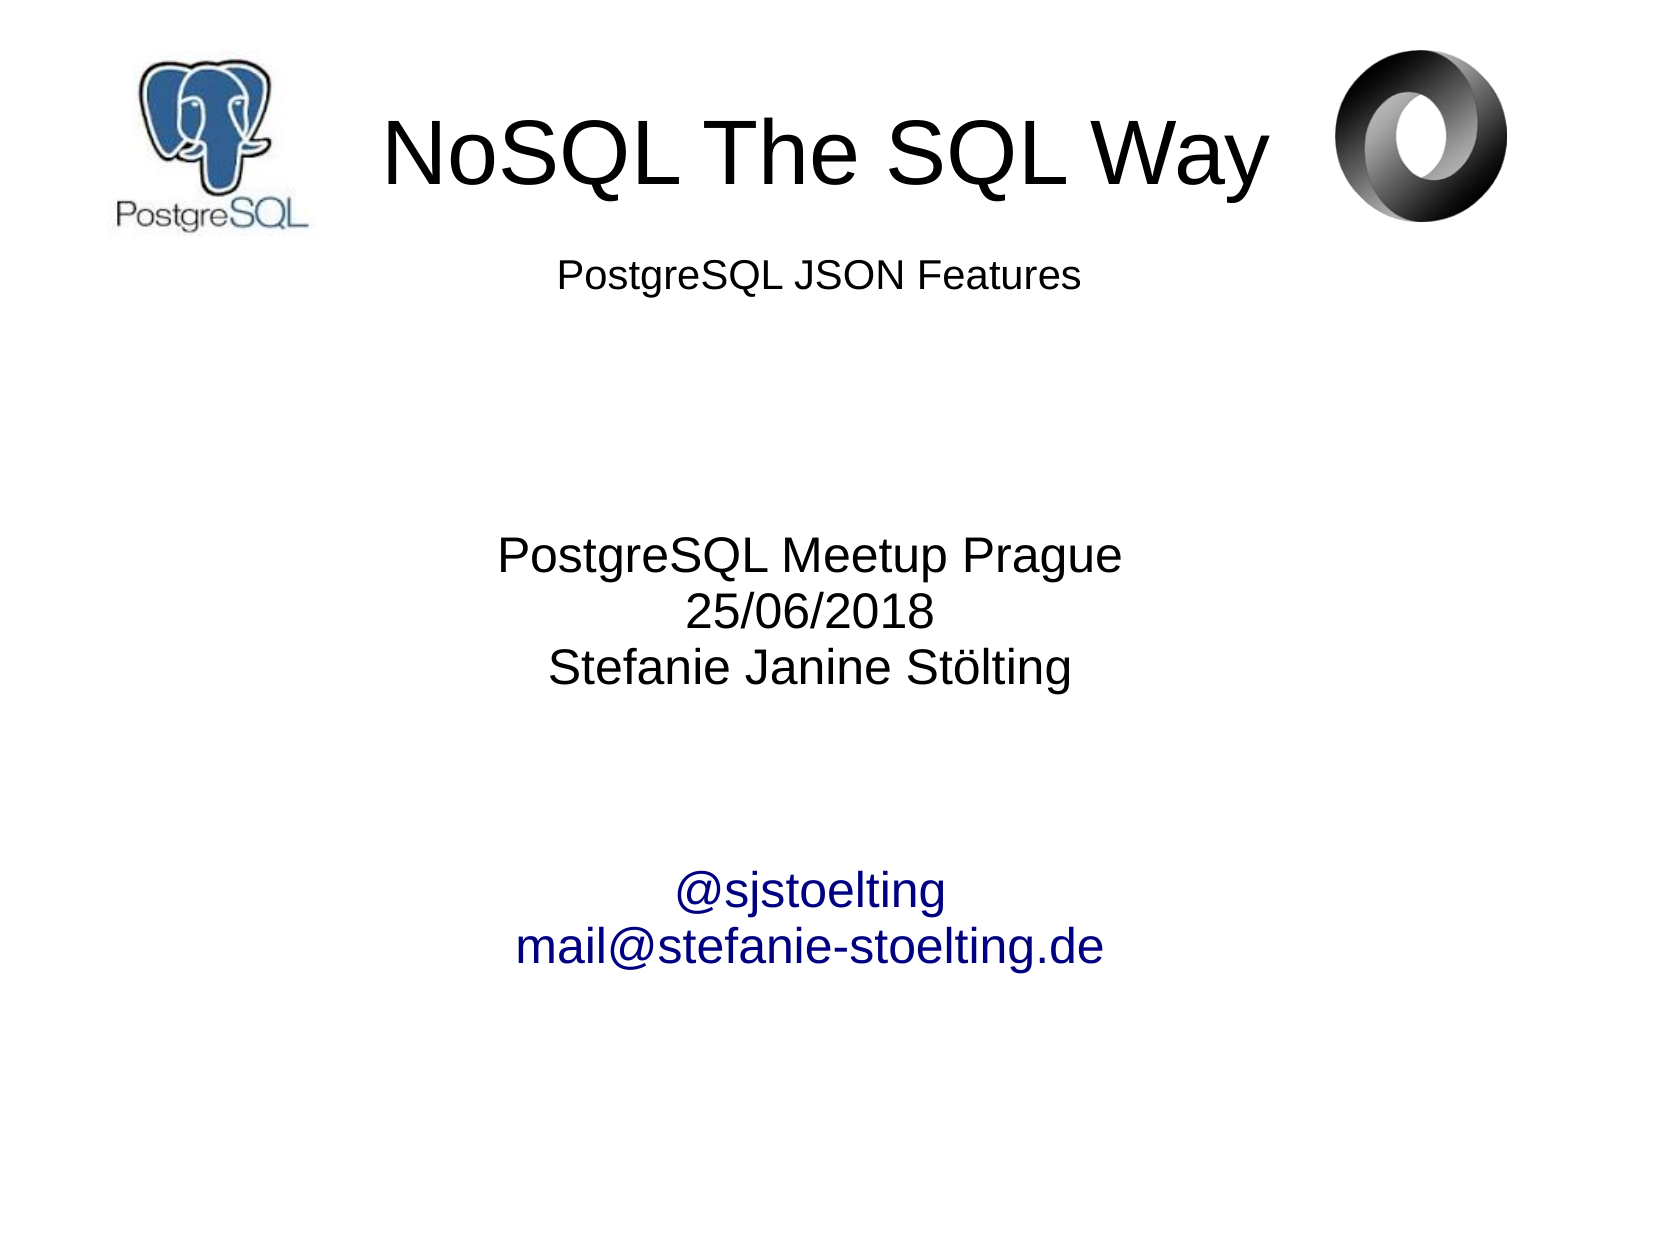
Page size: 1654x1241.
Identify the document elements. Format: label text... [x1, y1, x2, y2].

picture [58, 50, 356, 237]
picture [1335, 50, 1507, 222]
subtitle PostgreSQL Meetup Prague 25/06/2018 Stefanie Janine Stölting @sjstoelting mail@stefanie-stoelting.de [82, 309, 1538, 1212]
title PostgreSQL JSON Features [75, 241, 1564, 309]
title NoSQL The SQL Way [82, 49, 1571, 257]
